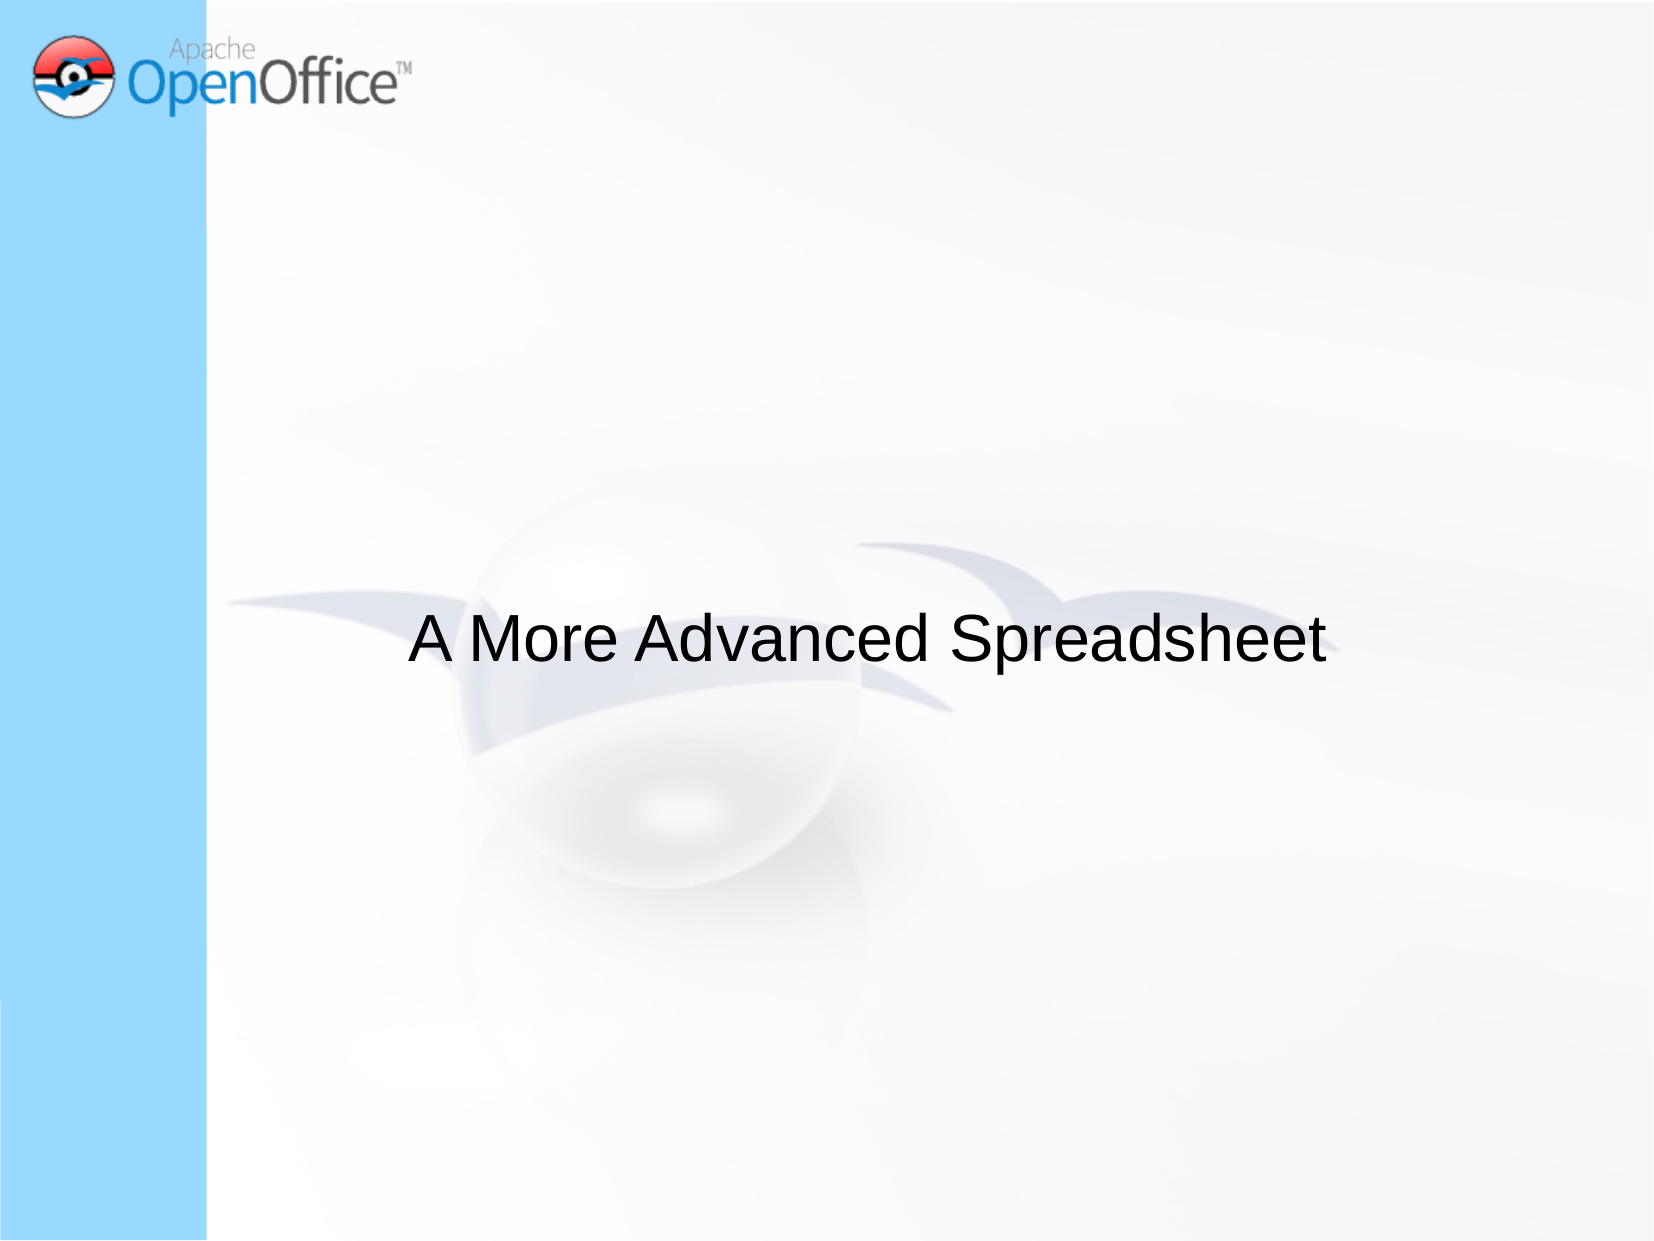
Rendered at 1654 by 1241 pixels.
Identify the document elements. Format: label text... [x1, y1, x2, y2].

subtitle A More Advanced Spreadsheet [165, 108, 1571, 1168]
picture [31, 2, 1654, 1241]
